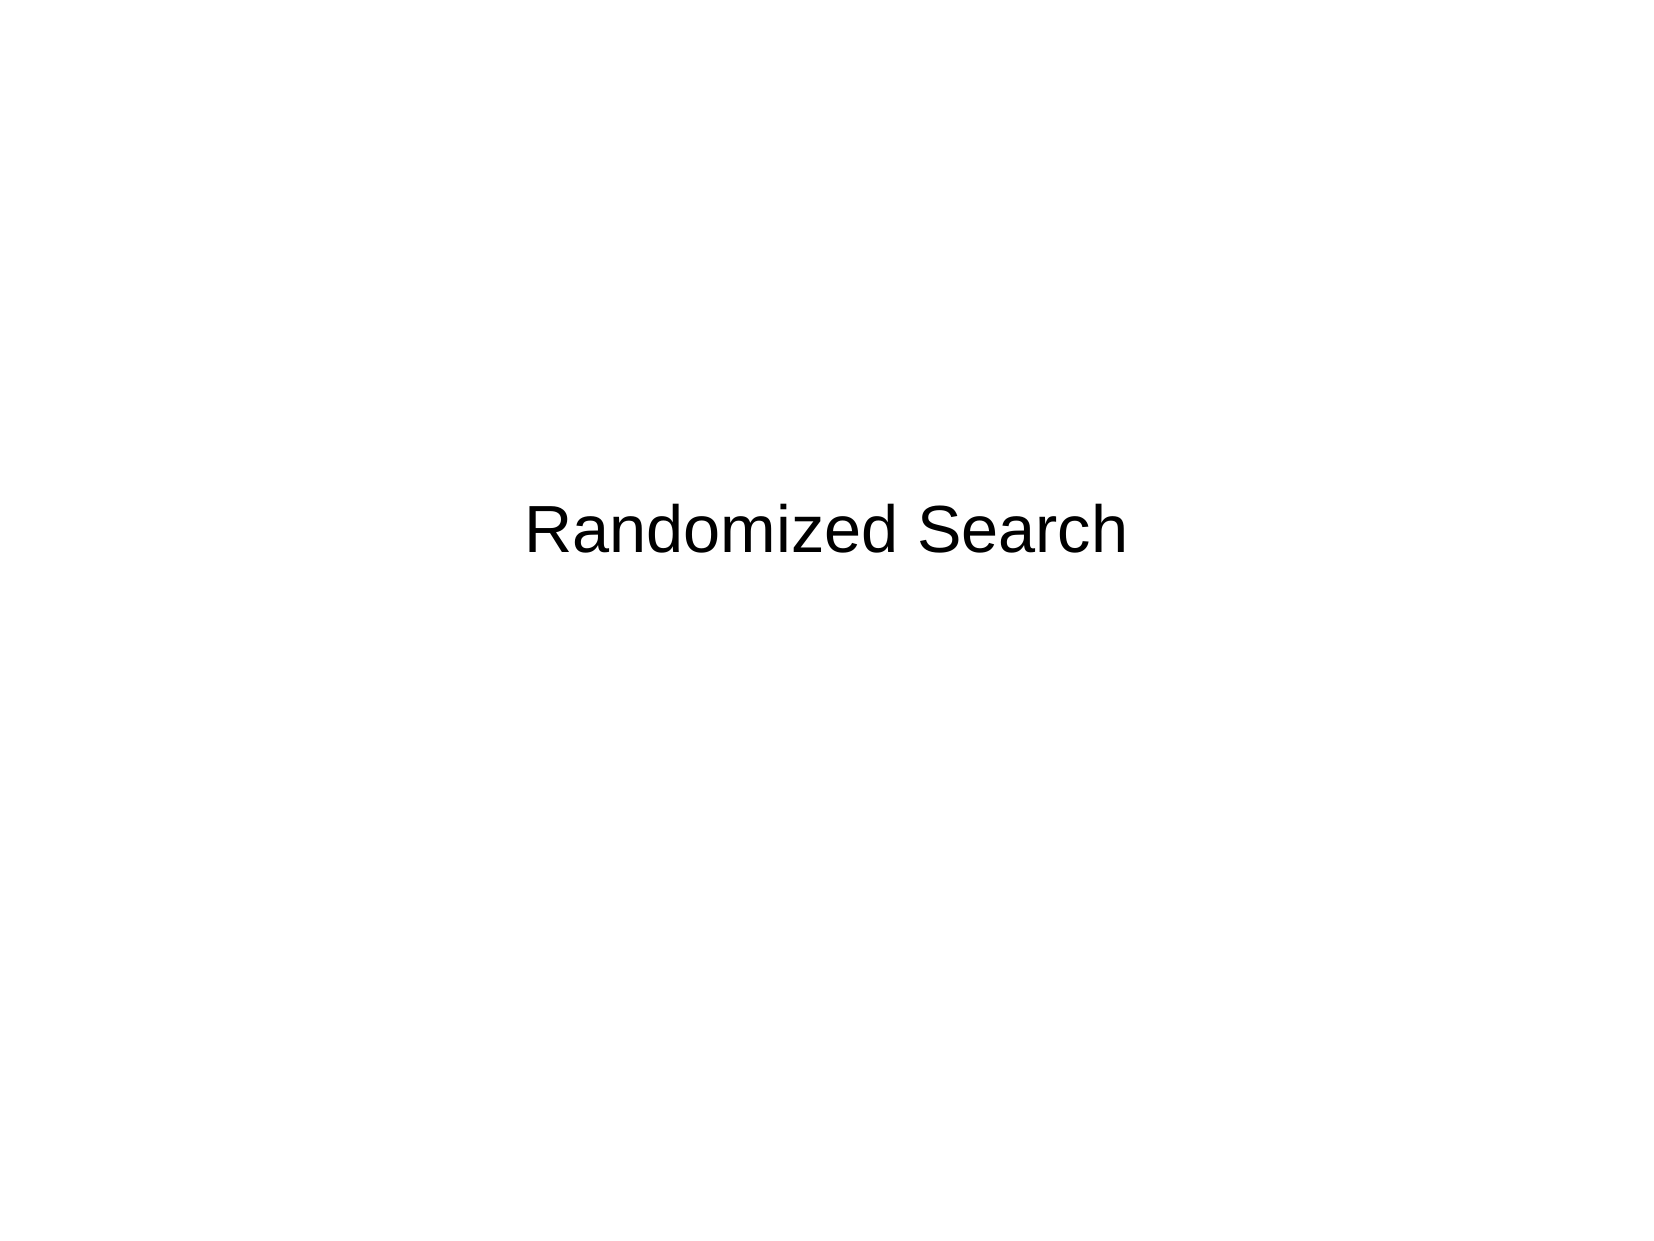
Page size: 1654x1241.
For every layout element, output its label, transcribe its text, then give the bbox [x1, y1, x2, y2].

subtitle Randomized Search [82, 49, 1571, 1010]
